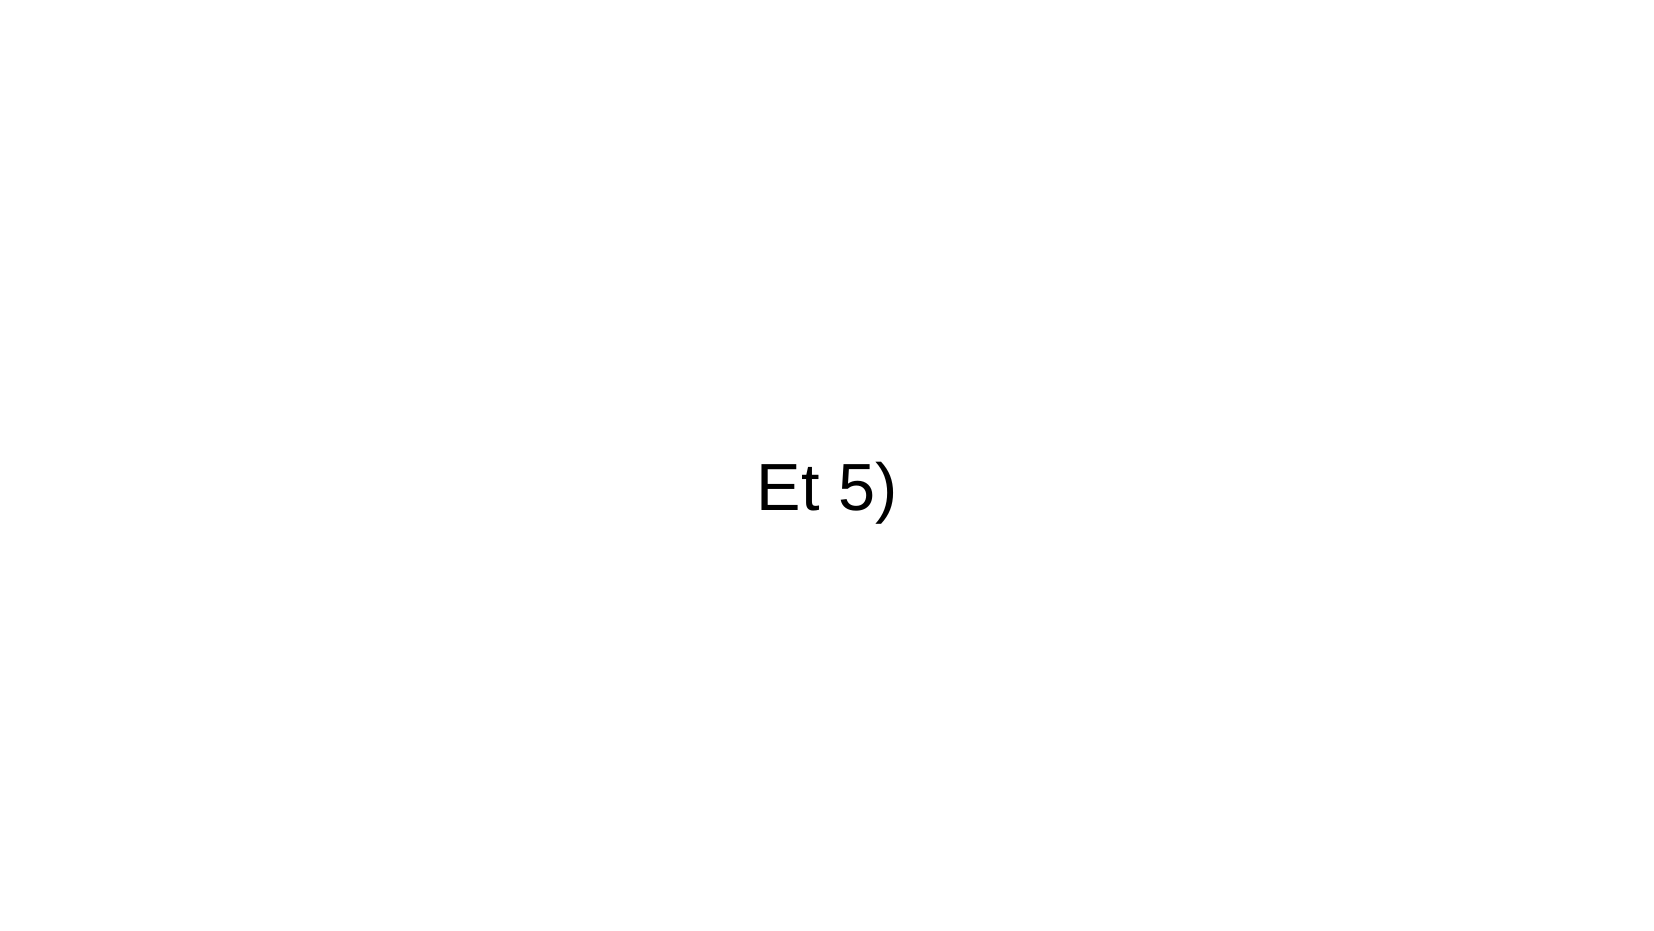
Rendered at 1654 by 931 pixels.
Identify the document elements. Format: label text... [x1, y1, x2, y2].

text_box Et 5) [82, 217, 1572, 758]
